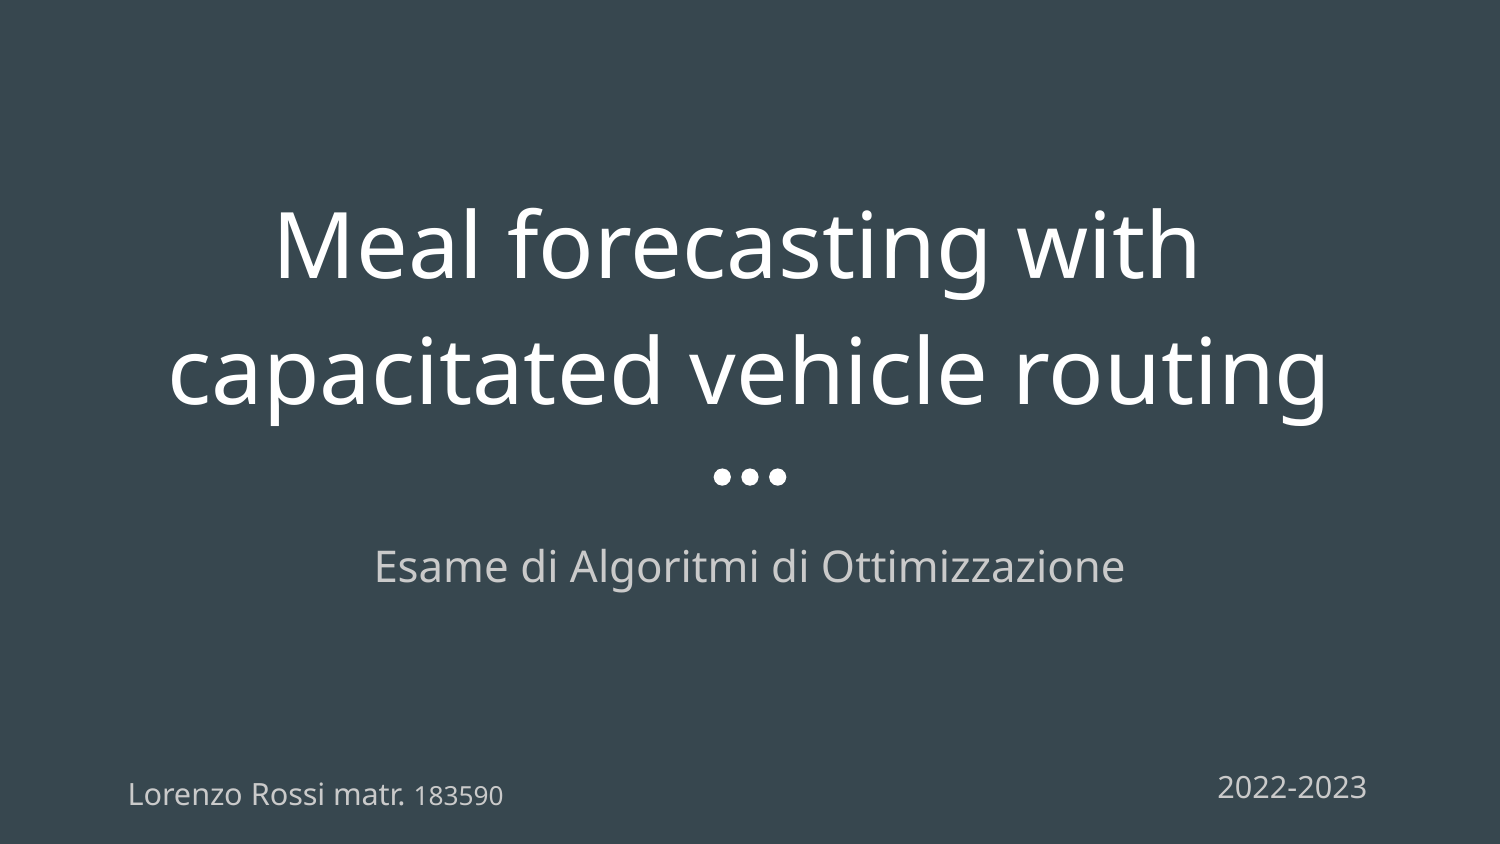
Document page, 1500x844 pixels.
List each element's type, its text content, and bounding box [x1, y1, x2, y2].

subtitle 2022-2023 [1117, 750, 1467, 823]
subtitle Esame di Algoritmi di Ottimizzazione [110, 520, 1390, 651]
title Meal forecasting with capacitated vehicle routing [110, 162, 1390, 447]
subtitle Lorenzo Rossi matr. 183590 [14, 757, 617, 830]
